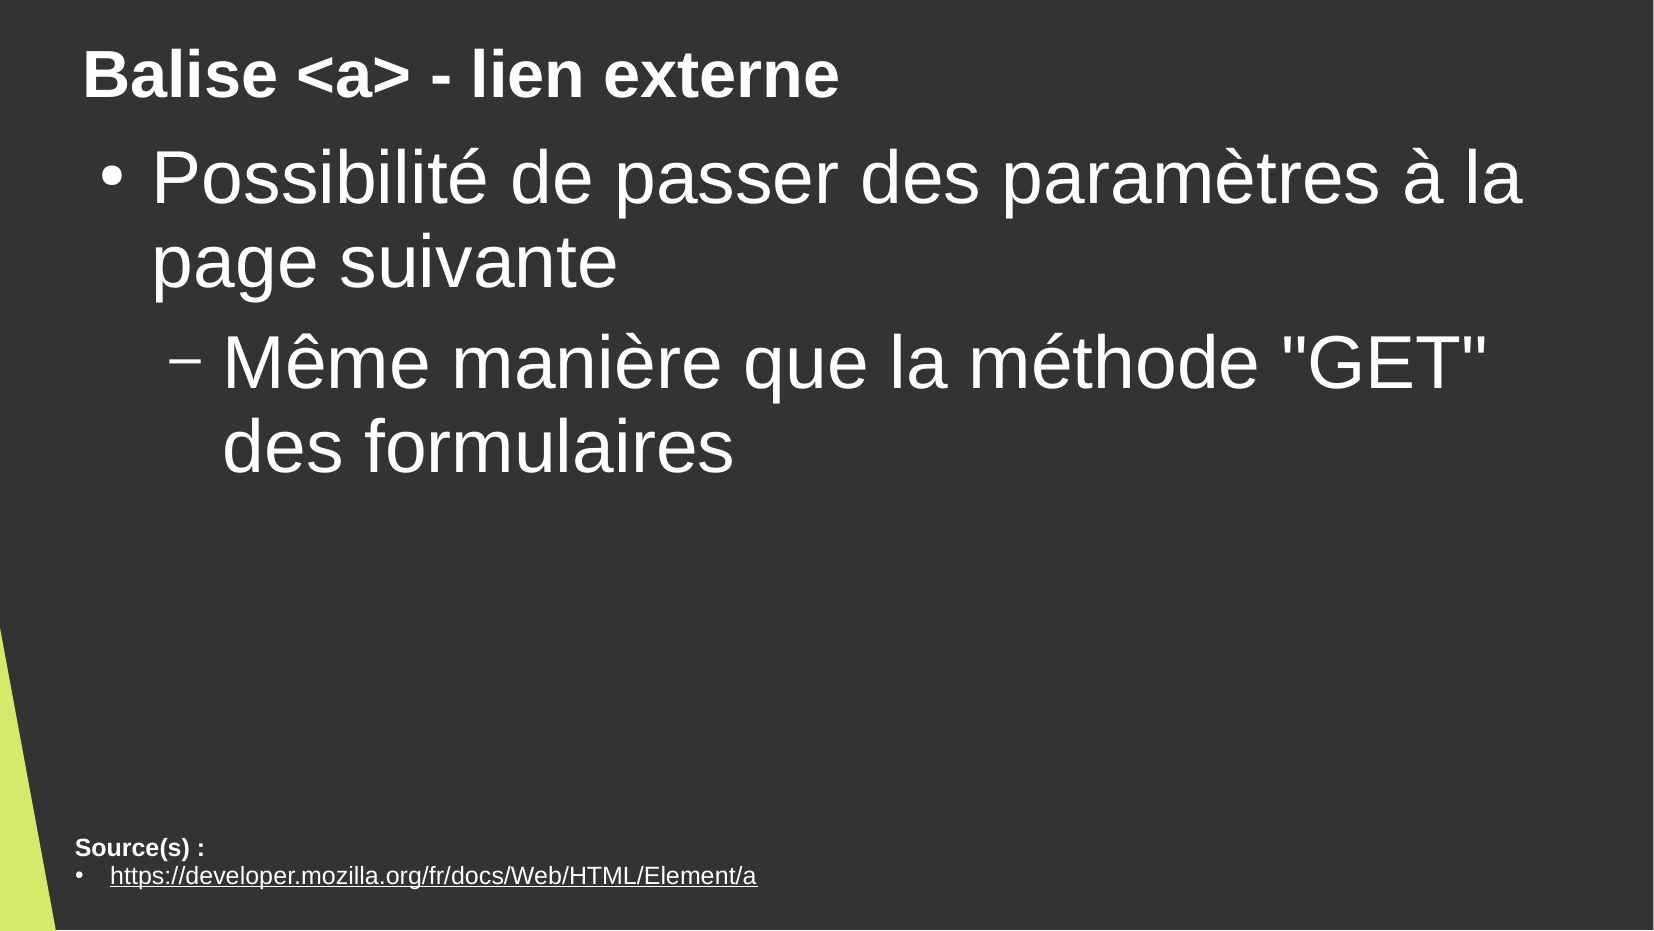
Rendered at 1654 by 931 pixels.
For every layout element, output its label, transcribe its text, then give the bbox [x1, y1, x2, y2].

text_box Source(s) : https://developer.mozilla.org/fr/docs/Web/HTML/Element/a [60, 826, 1546, 931]
text_box [0, 627, 56, 931]
list Possibilité de passer des paramètres à la page suivante Même manière que la méthode "GET" des formulaires [80, 135, 1605, 780]
title Balise <a> - lien externe [82, 37, 1571, 114]
